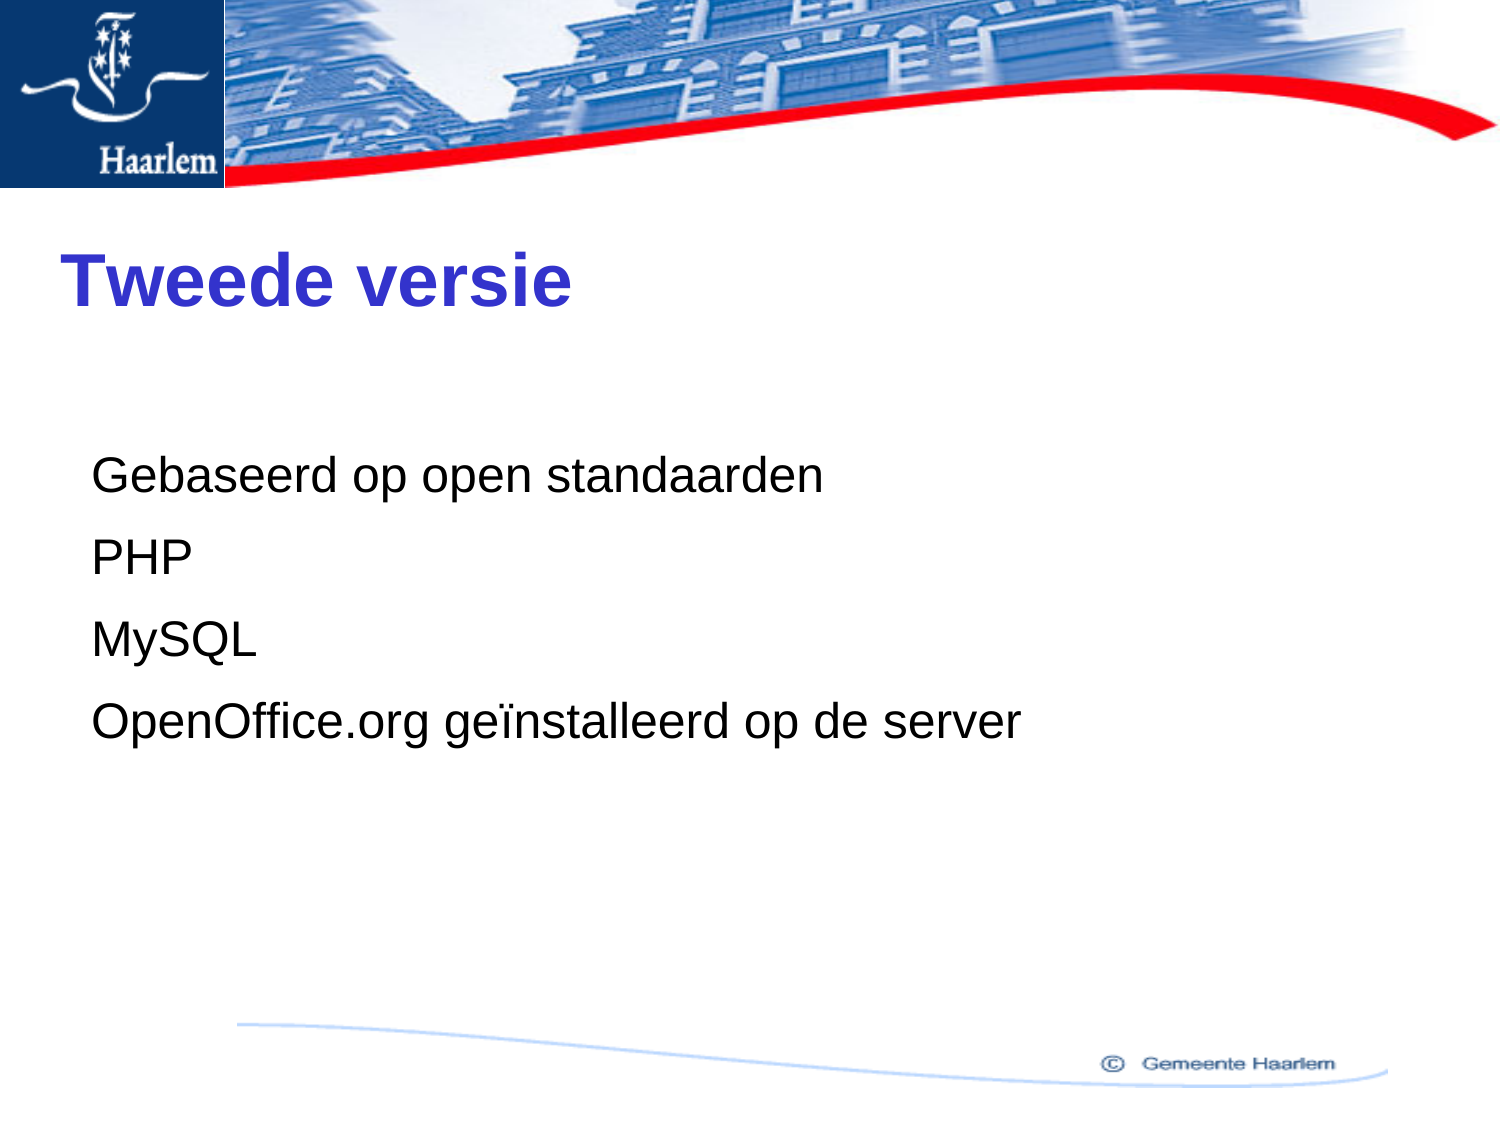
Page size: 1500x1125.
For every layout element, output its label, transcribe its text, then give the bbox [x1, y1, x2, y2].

text_box Gebaseerd op open standaarden PHP MySQL OpenOffice.org geїnstalleerd op de server [62, 442, 1413, 757]
text_box Tweede versie [45, 236, 1388, 330]
picture [0, 0, 224, 188]
picture [225, 0, 1500, 188]
picture [237, 1017, 1388, 1088]
